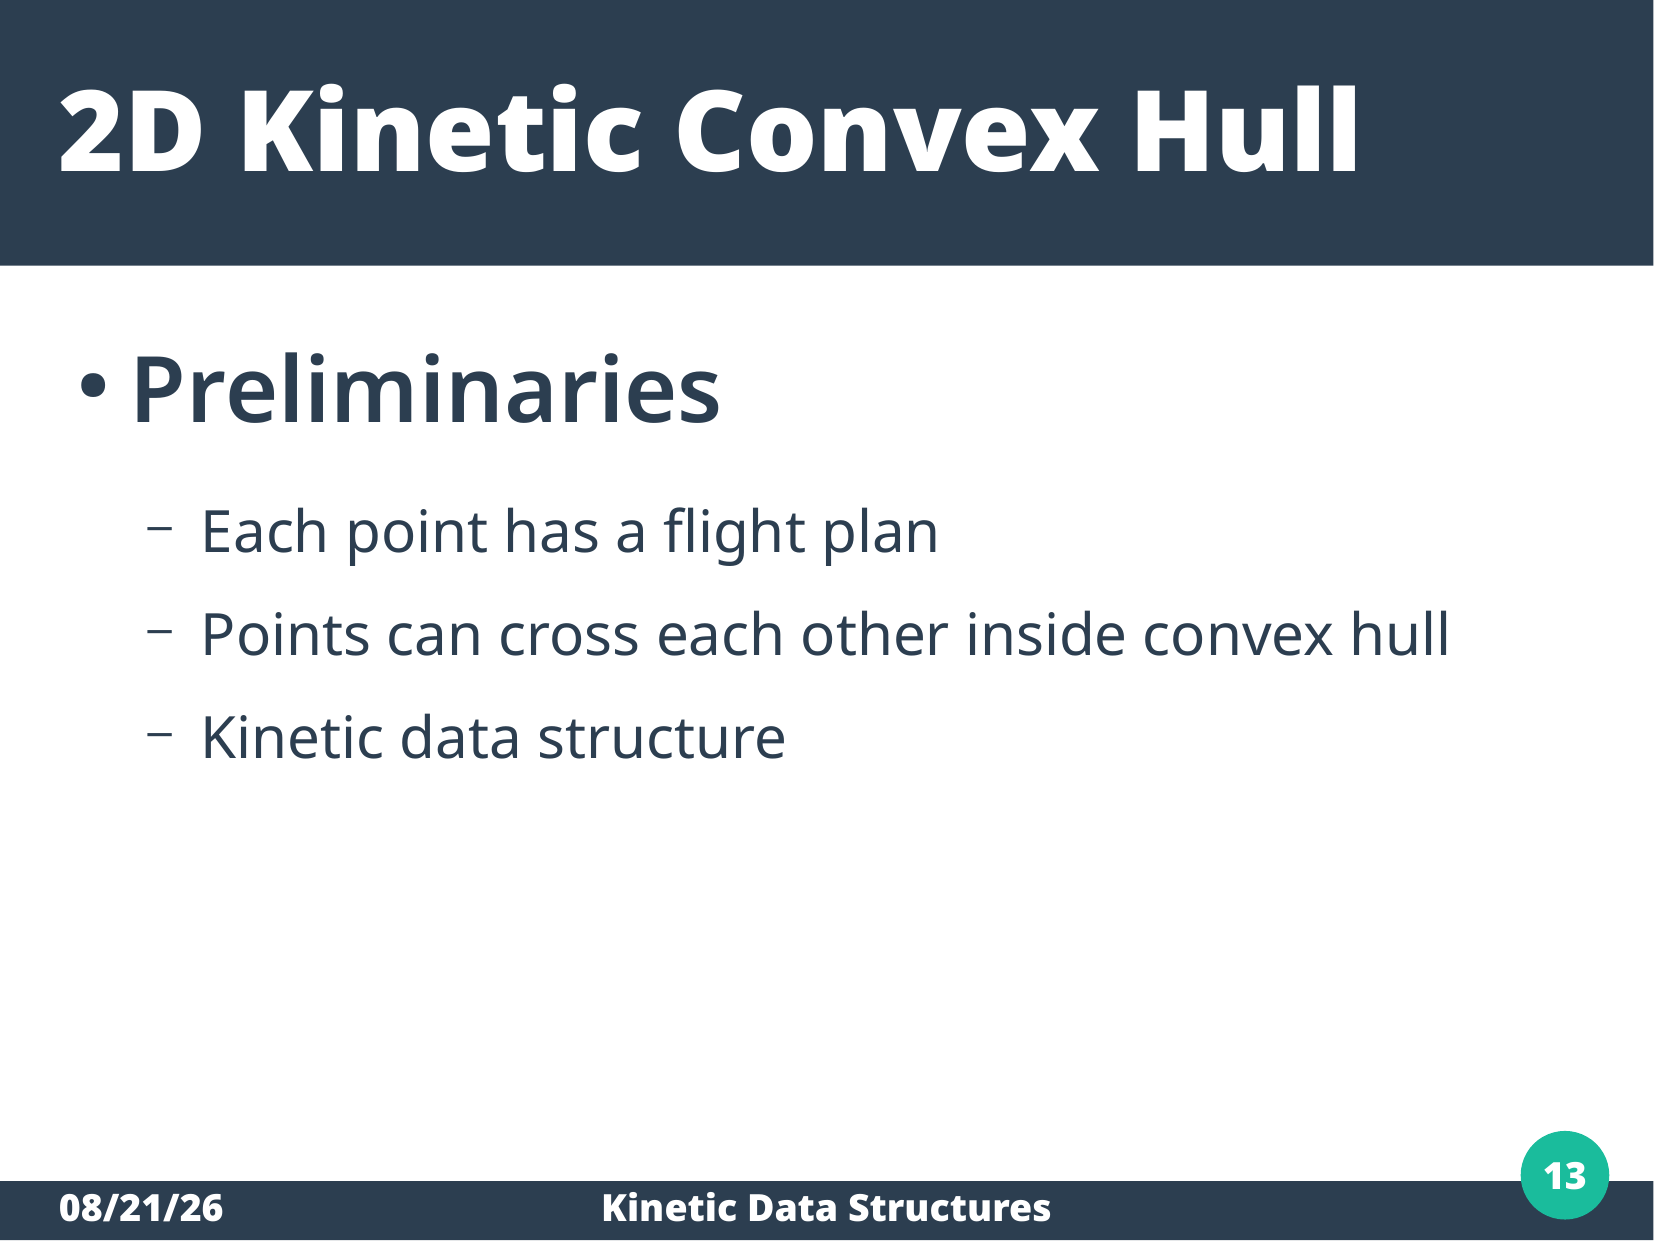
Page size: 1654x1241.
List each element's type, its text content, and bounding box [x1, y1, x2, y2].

title 2D Kinetic Convex Hull [59, 49, 1595, 207]
list Preliminaries Each point has a flight plan Points can cross each other inside convex hull Kinetic data structure [59, 324, 1595, 1152]
